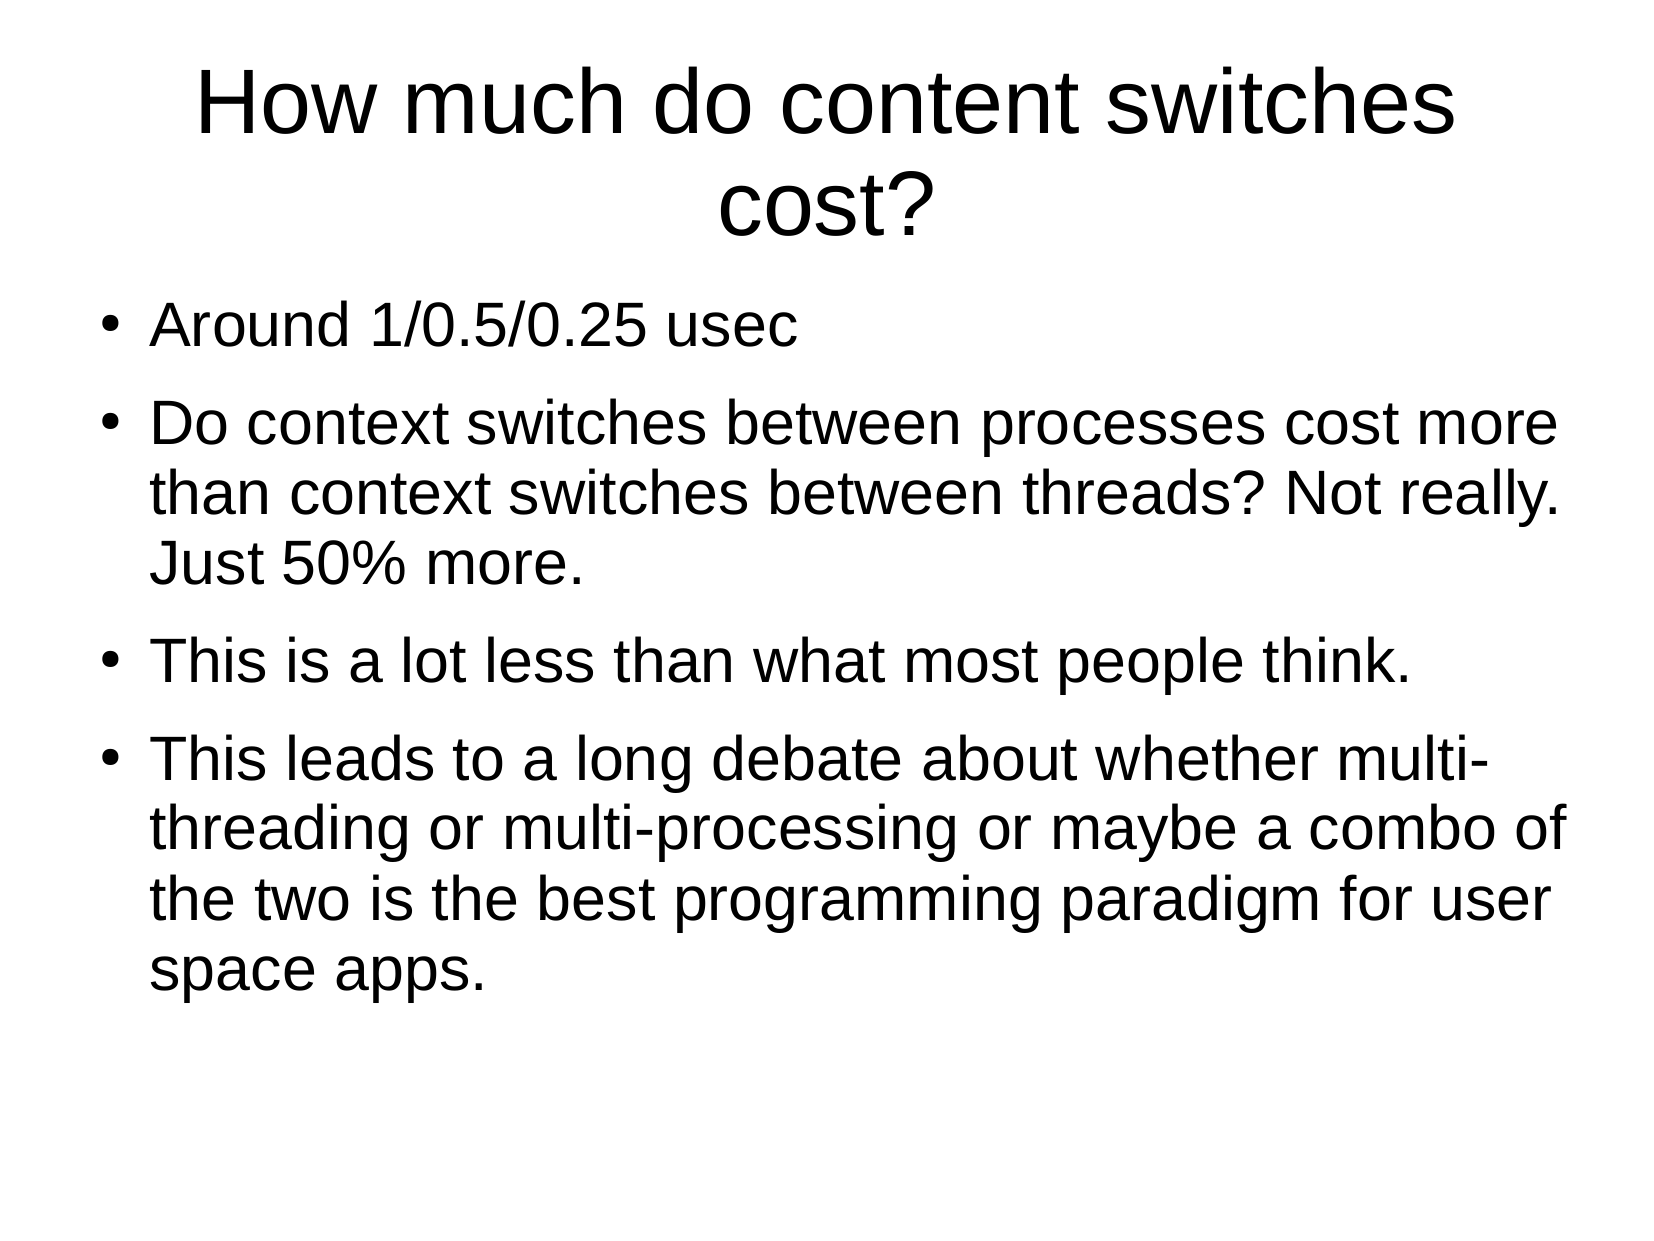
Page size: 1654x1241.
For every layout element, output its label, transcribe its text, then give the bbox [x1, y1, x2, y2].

title How much do content switches cost? [82, 49, 1571, 257]
list Around 1/0.5/0.25 usec Do context switches between processes cost more than context switches between threads? Not really. Just 50% more. This is a lot less than what most people think. This leads to a long debate about whether multi-threading or multi-processing or maybe a combo of the two is the best programming paradigm for user space apps. [82, 290, 1571, 1010]
